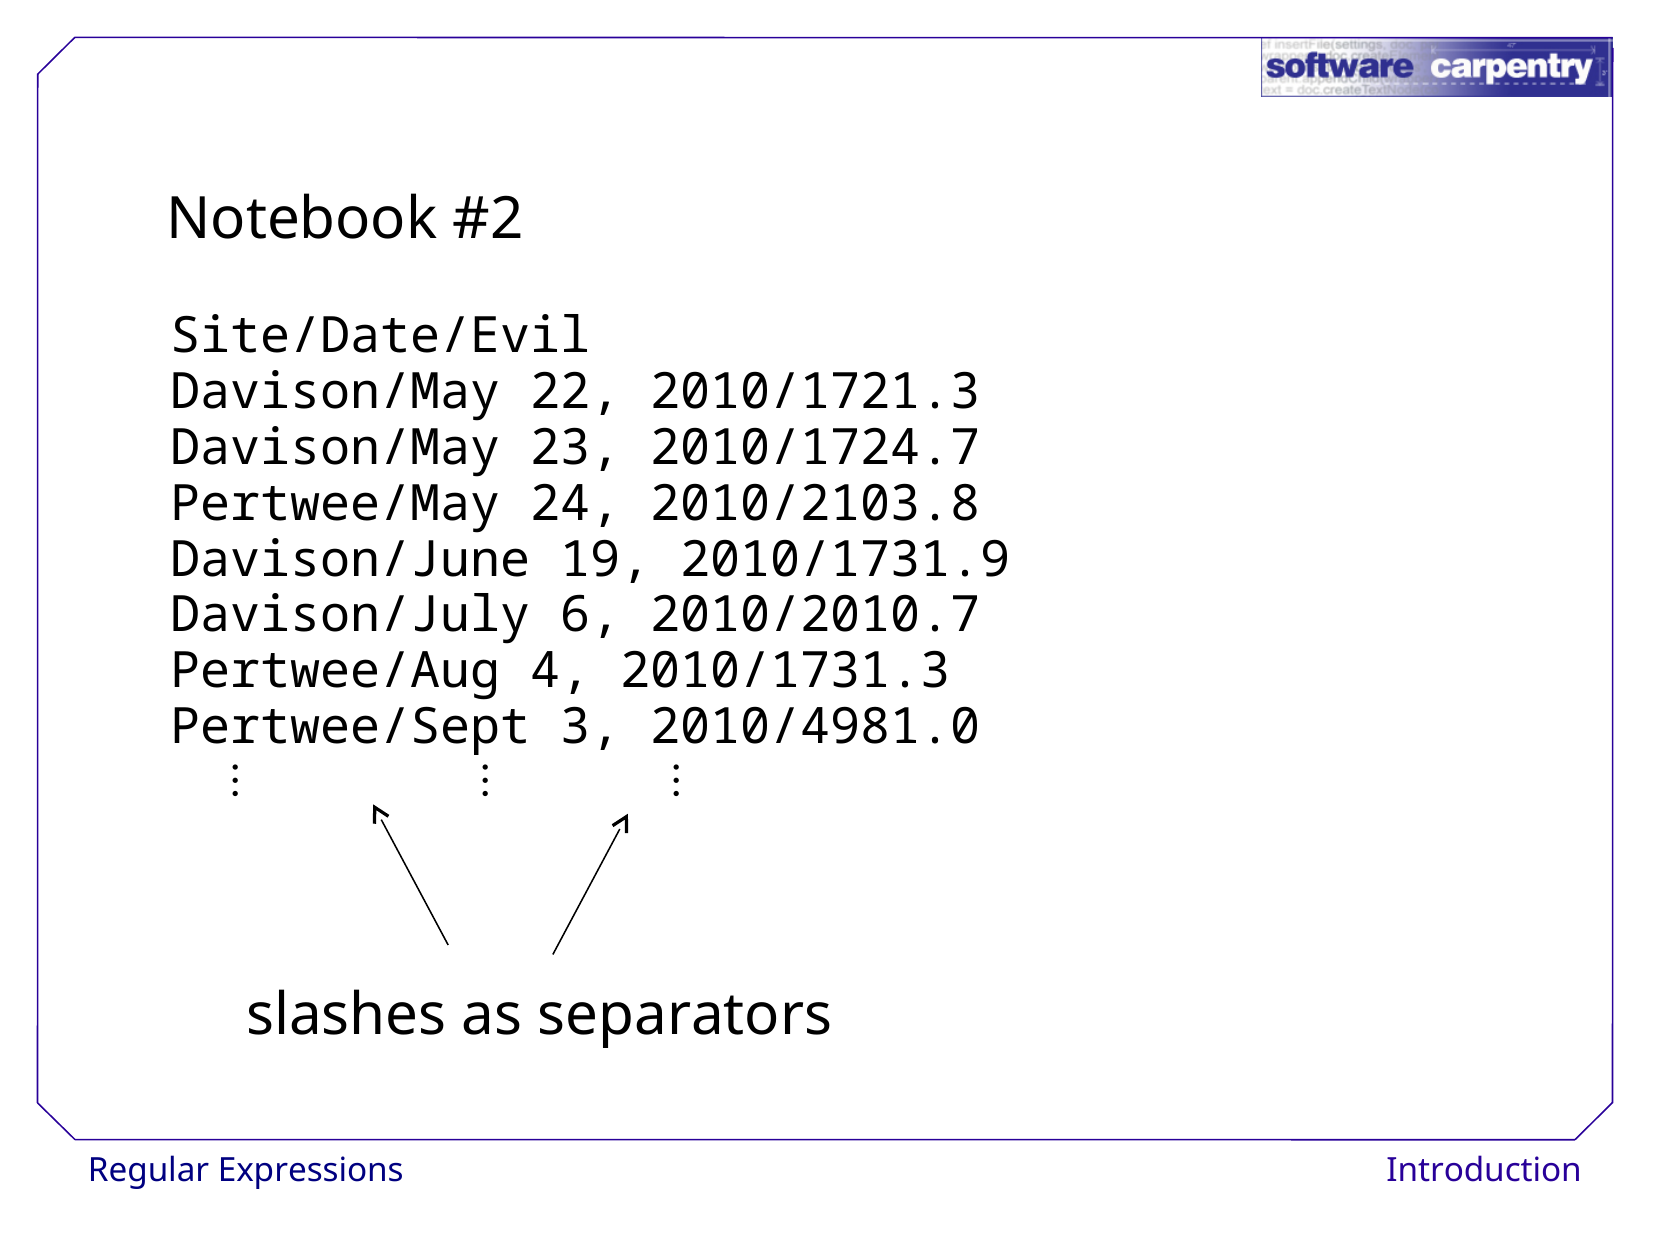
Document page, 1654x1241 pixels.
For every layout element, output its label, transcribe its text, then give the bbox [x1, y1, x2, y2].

picture [1261, 39, 1613, 97]
text_box slashes as separators [231, 974, 890, 1055]
text_box Site/Date/Evil Davison/May 22, 2010/1721.3 Davison/May 23, 2010/1724.7 Pertwee/May 24, 2010/2103.8 Davison/June 19, 2010/1731.9 Davison/July 6, 2010/2010.7 Pertwee/Aug 4, 2010/1731.3 Pertwee/Sept 3, 2010/4981.0 ⋮ ⋮ ⋮ [155, 300, 1535, 818]
text_box Notebook #2 [151, 138, 1530, 259]
